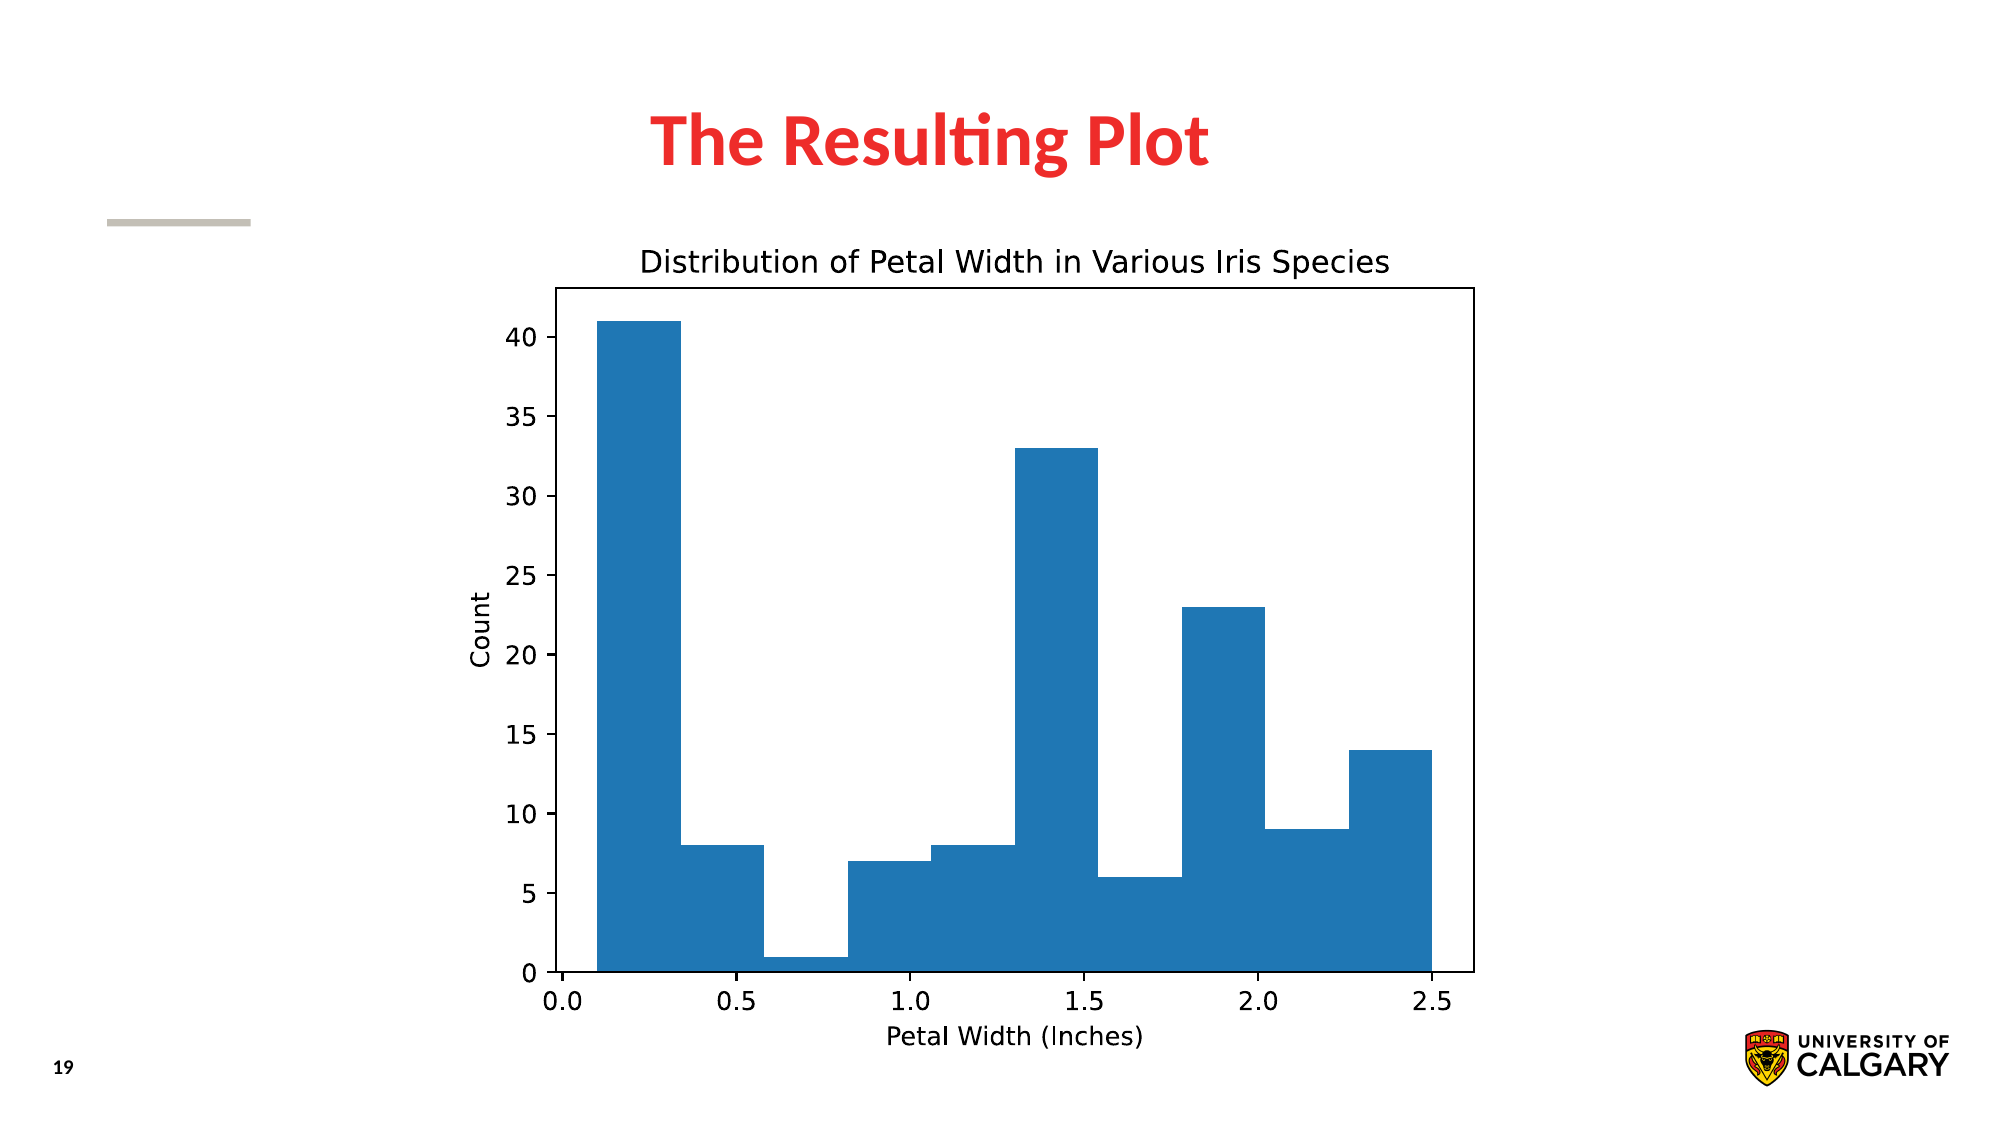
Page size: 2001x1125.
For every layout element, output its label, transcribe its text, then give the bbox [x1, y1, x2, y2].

picture [406, 180, 1594, 1072]
title The Resulting Plot [87, 60, 1774, 222]
picture [1722, 1012, 1972, 1099]
